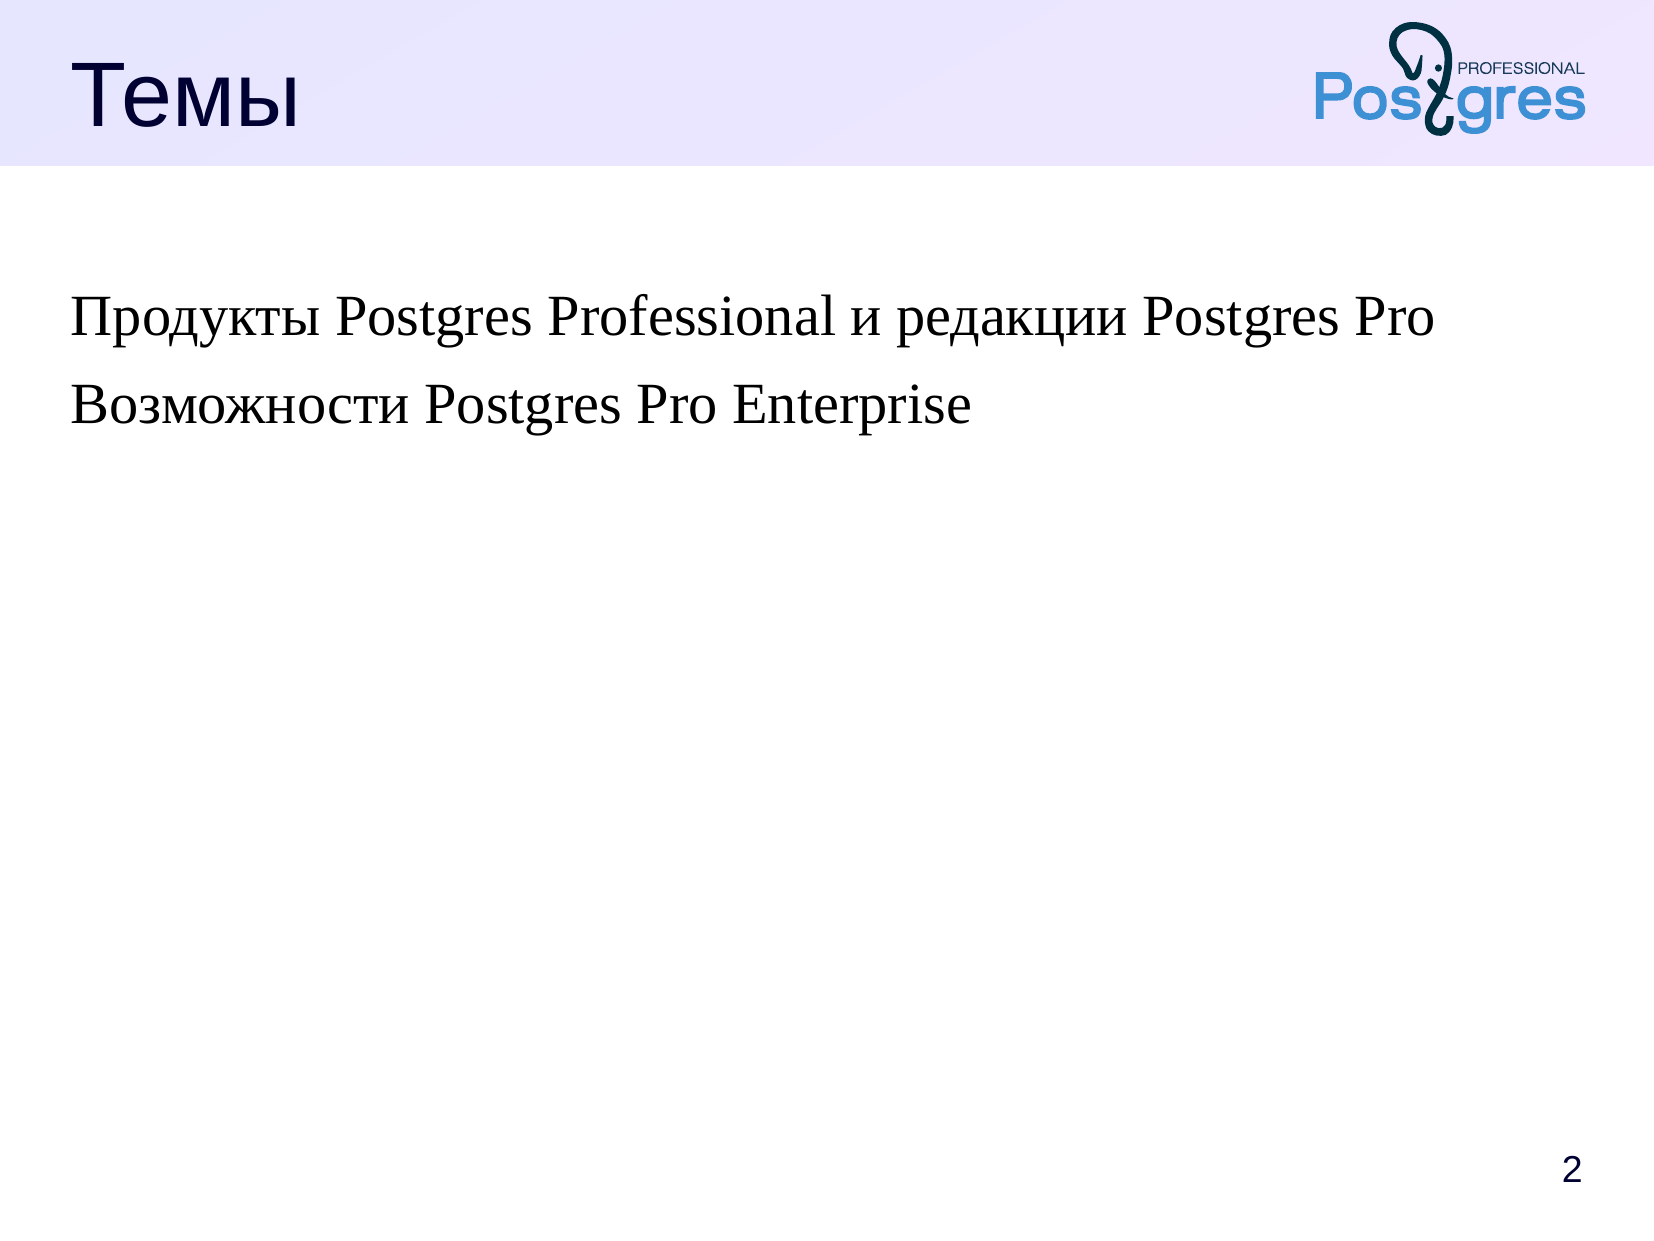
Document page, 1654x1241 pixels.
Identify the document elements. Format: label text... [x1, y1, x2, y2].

title Темы [70, 43, 1241, 147]
list Продукты Postgres Professional и редакции Postgres Pro Возможности Postgres Pro Enterprise [70, 283, 1583, 1141]
